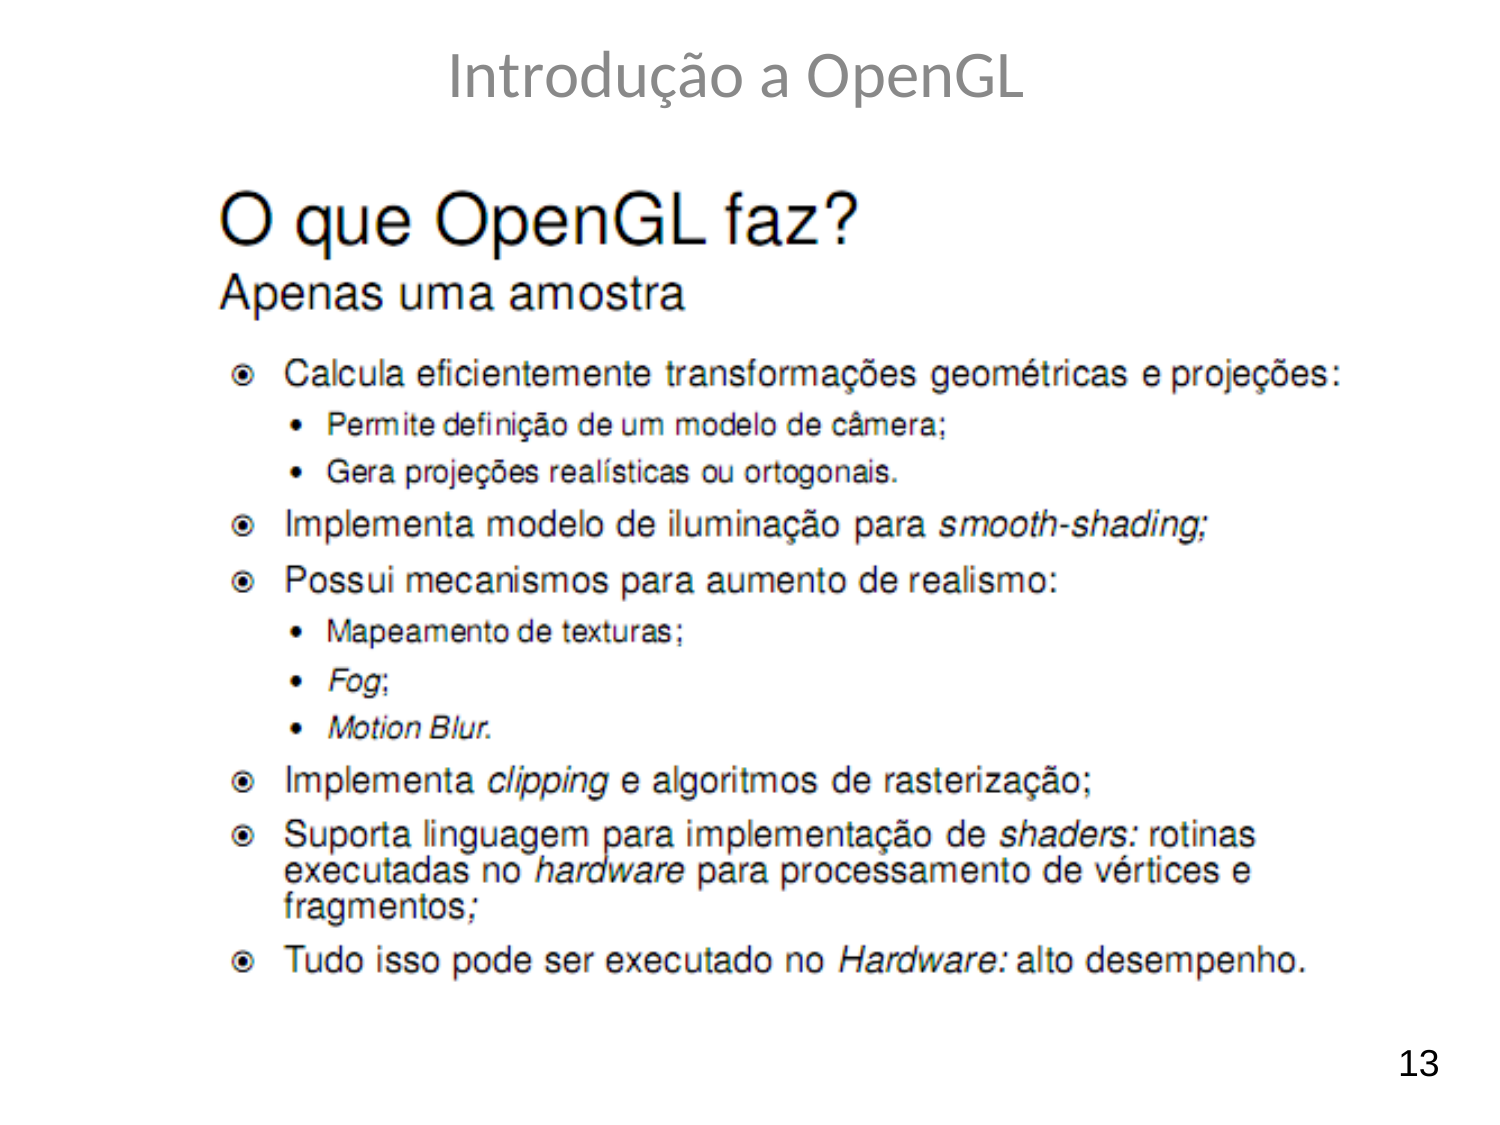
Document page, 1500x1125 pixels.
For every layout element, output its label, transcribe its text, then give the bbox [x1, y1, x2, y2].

text_box Introdução a OpenGL [210, 23, 1261, 165]
text_box 13 [1383, 1031, 1455, 1092]
picture [201, 175, 1360, 1020]
